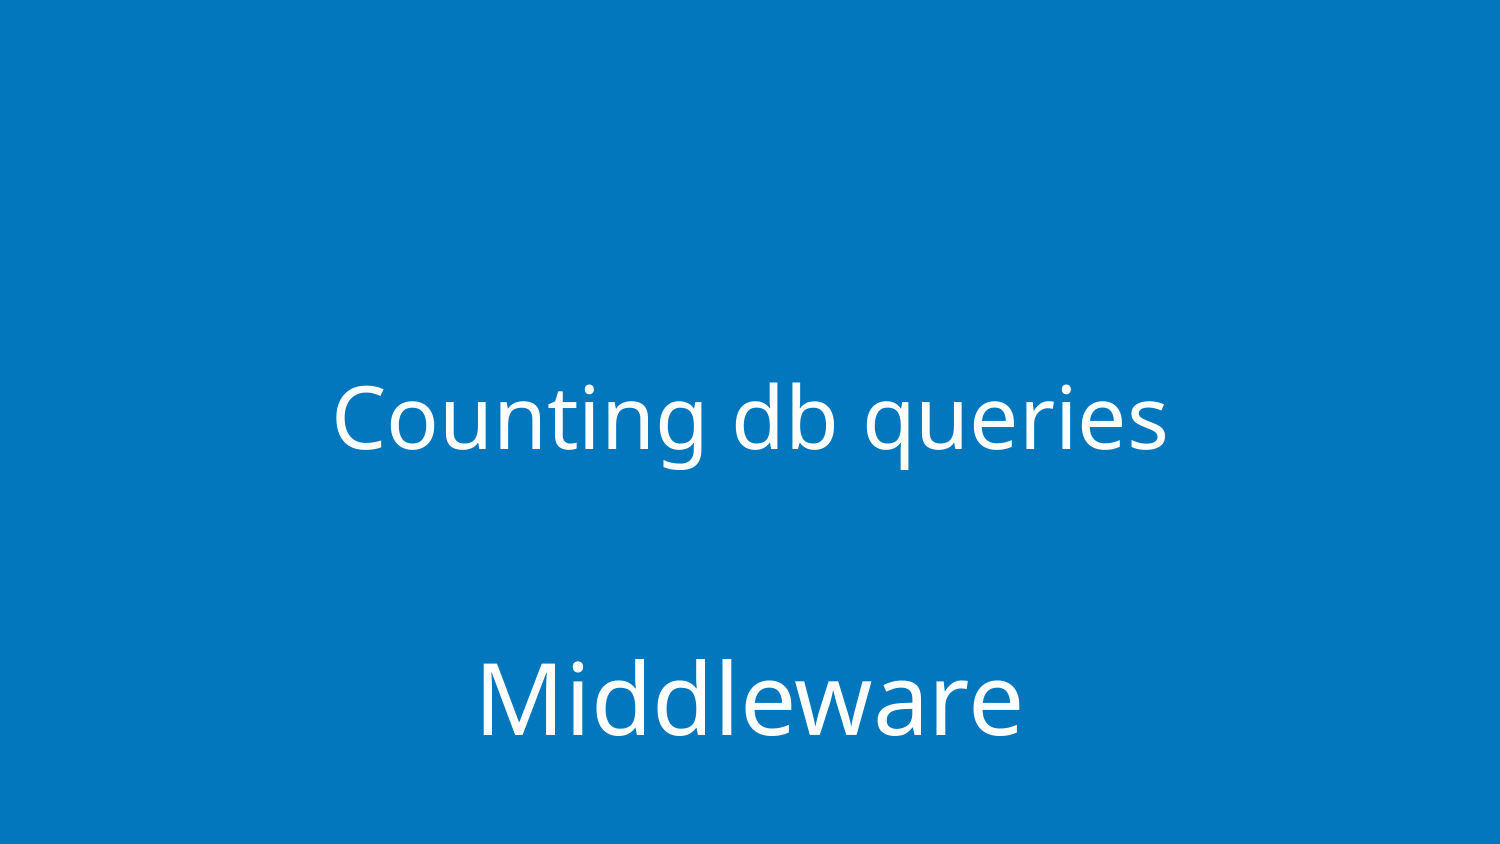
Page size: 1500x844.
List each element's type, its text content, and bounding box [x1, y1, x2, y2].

title Counting db queries [75, 58, 1425, 568]
text_box Middleware [75, 568, 1425, 771]
